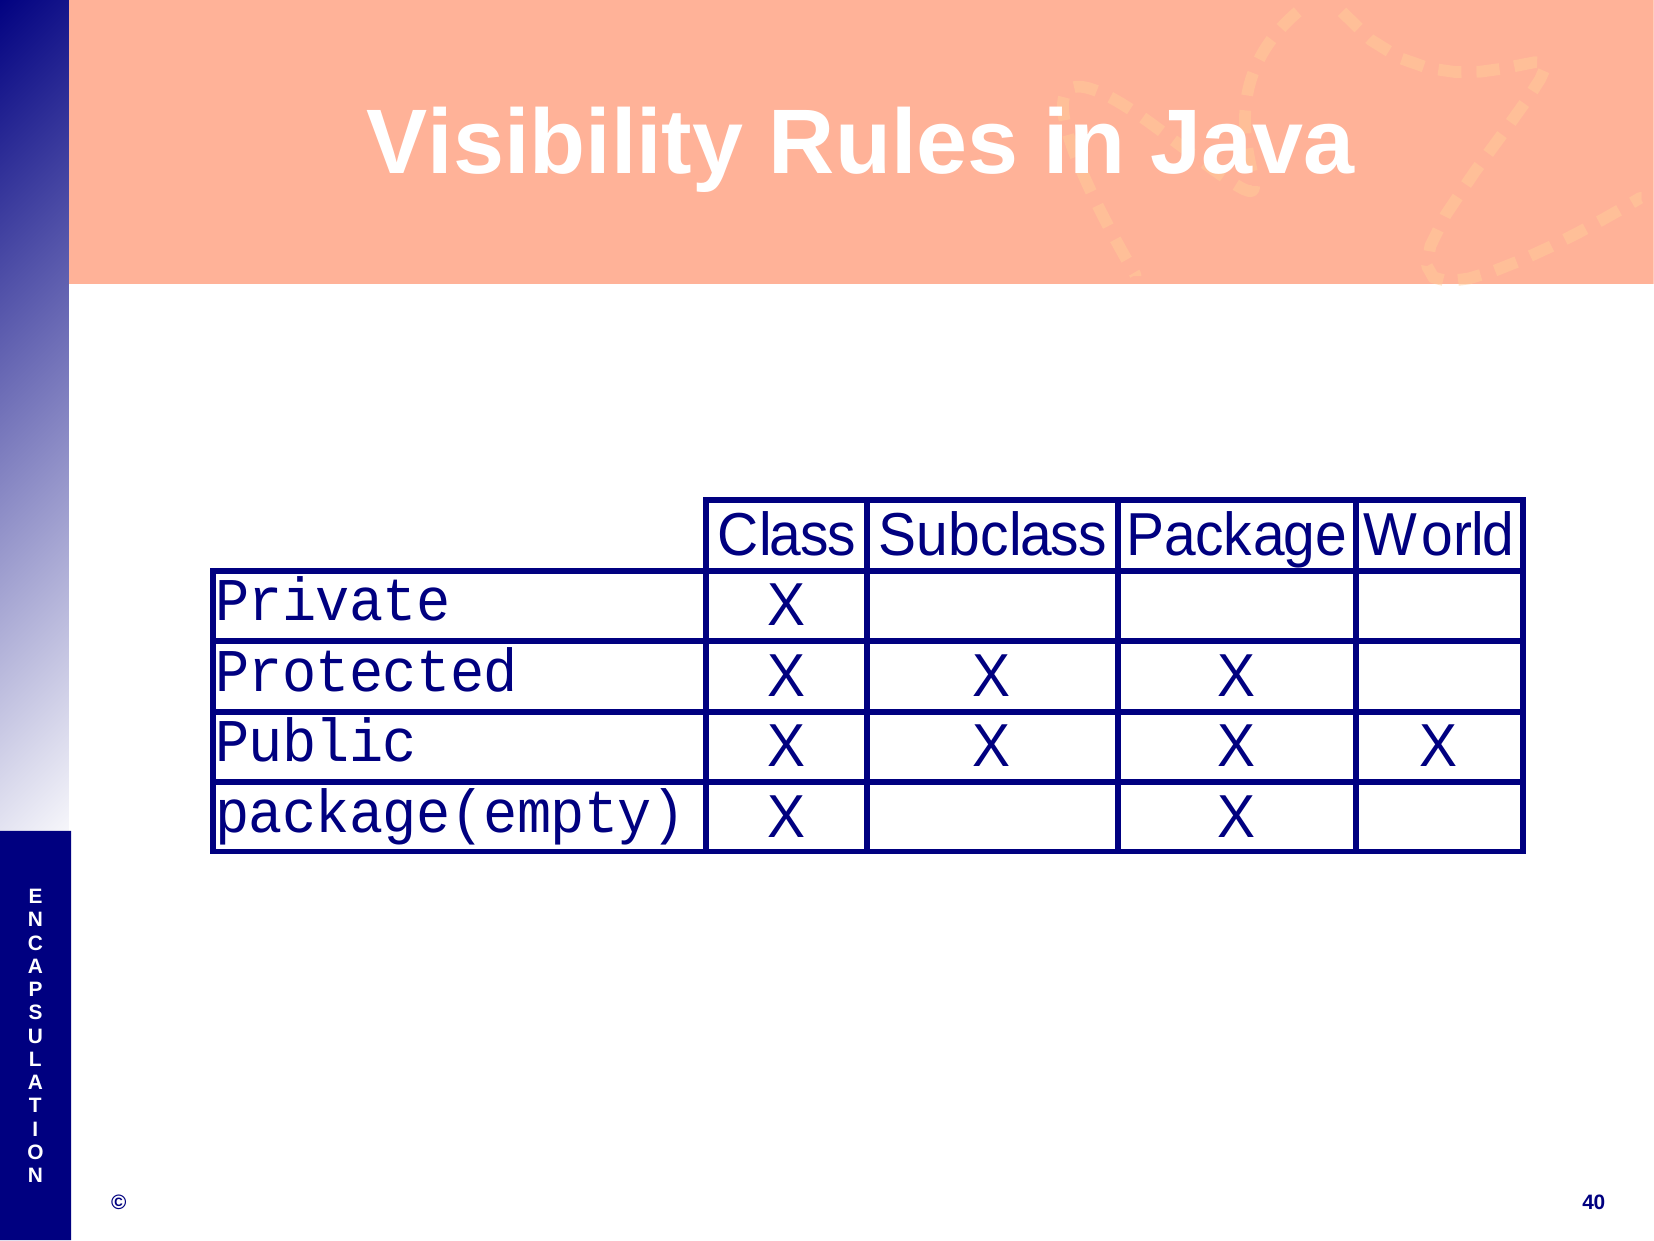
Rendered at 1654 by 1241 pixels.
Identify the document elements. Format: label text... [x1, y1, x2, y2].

title Visibility Rules in Java [106, 37, 1617, 246]
text_box E N C A P S U L A T I O N [0, 830, 71, 1241]
chart [208, 494, 1528, 854]
